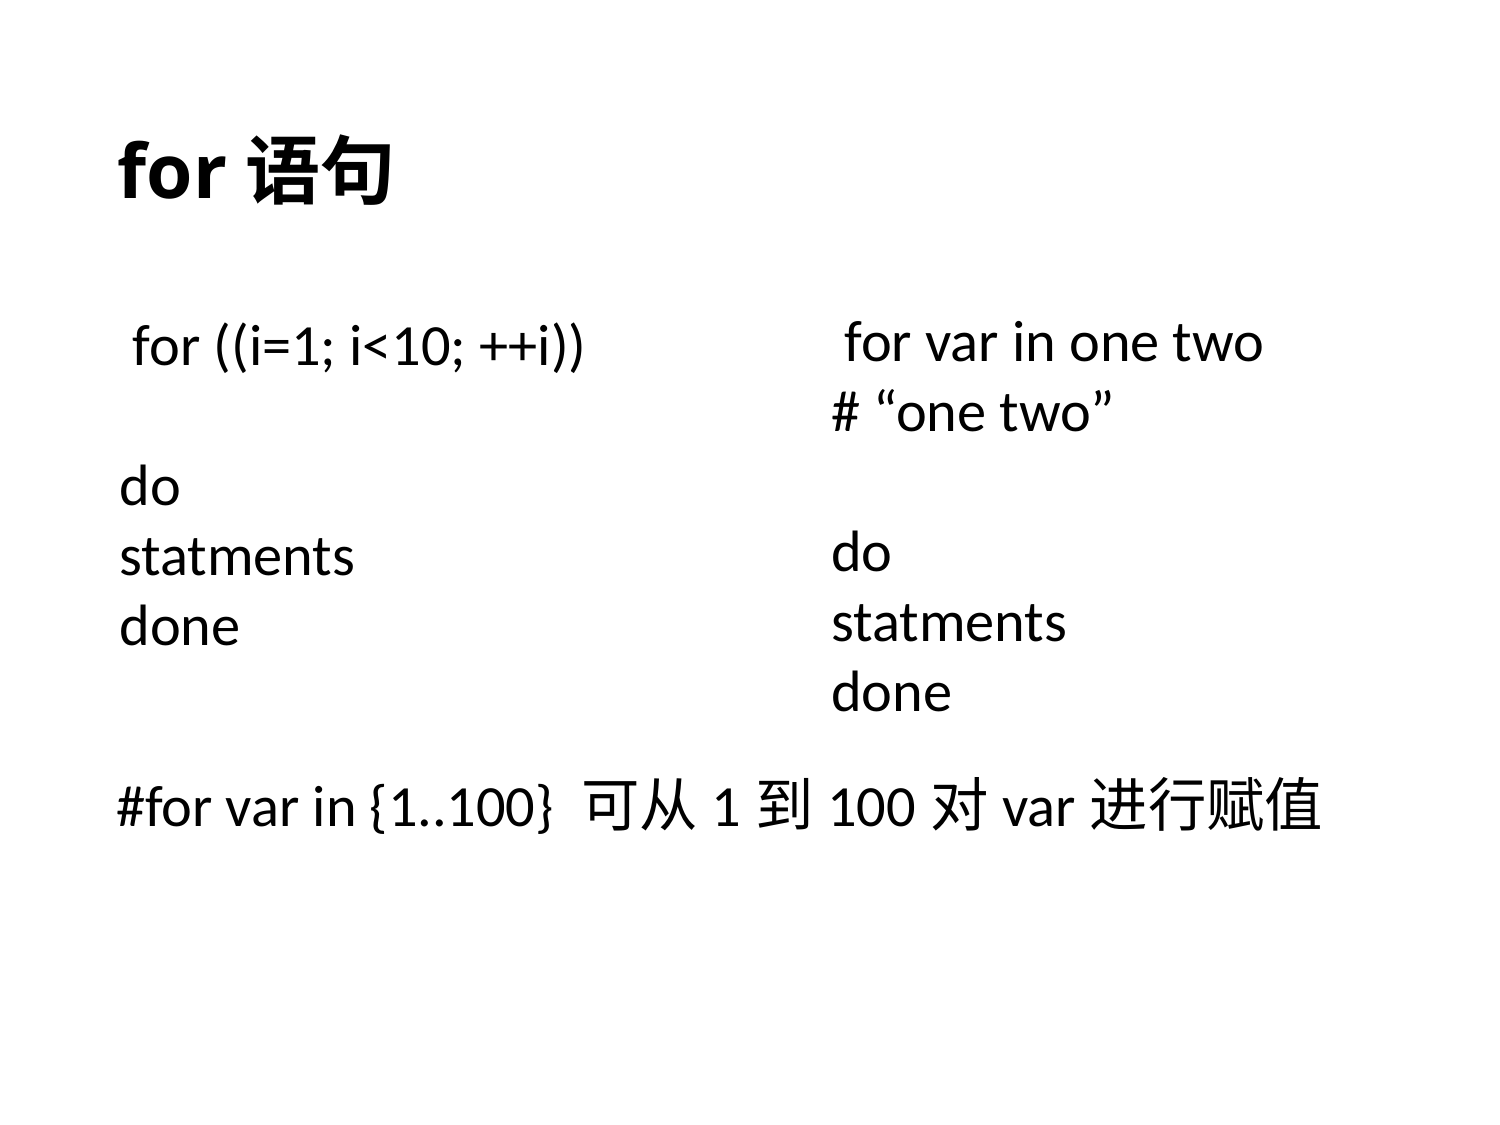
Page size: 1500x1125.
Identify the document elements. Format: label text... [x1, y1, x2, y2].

text_box #for var in {1..100} 可从1到100对var进行赋值 [101, 760, 1395, 915]
text_box for语句 [103, 59, 1397, 277]
text_box for ((i=1; i<10; ++i)) do statments done [105, 299, 796, 665]
text_box for var in one two # “one two” do statments done [816, 295, 1389, 660]
